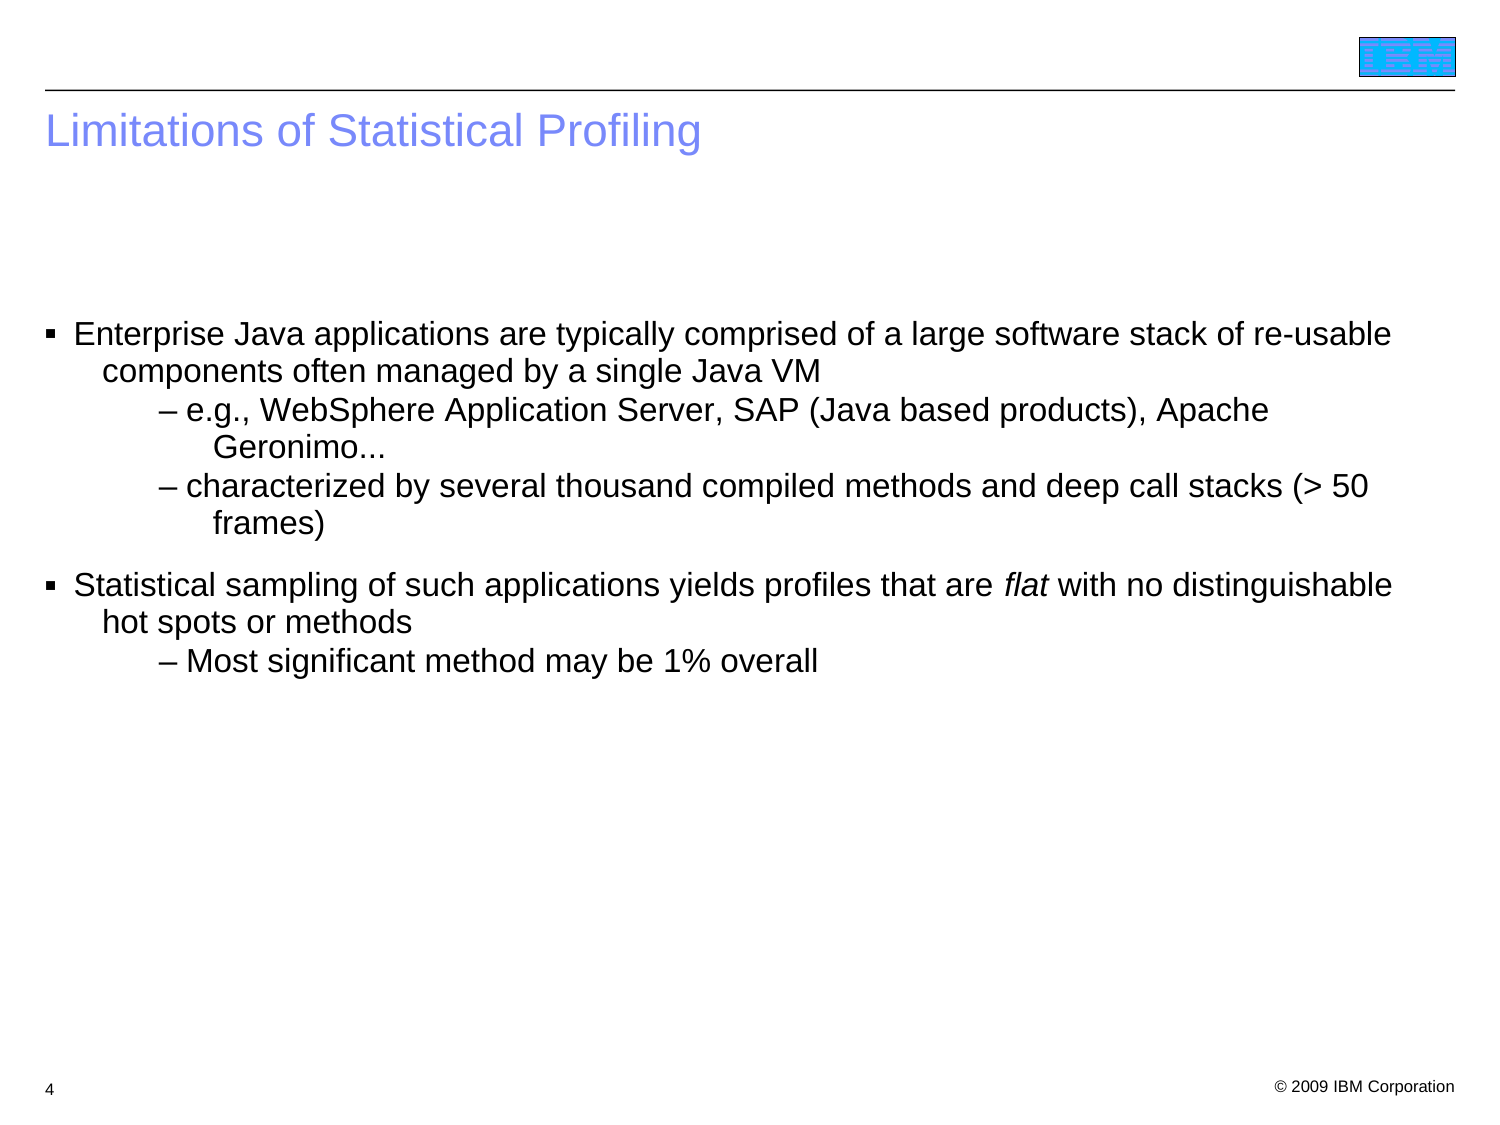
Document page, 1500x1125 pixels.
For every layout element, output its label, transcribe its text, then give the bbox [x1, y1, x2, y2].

list Enterprise Java applications are typically comprised of a large software stack of re-usable components often managed by a single Java VM e.g., WebSphere Application Server, SAP (Java based products), Apache Geronimo... characterized by several thousand compiled methods and deep call stacks (> 50 frames) Statistical sampling of such applications yields profiles that are flat with no distinguishable hot spots or methods Most significant method may be 1% overall [30, 307, 1456, 1058]
title Limitations of Statistical Profiling [30, 97, 1456, 218]
